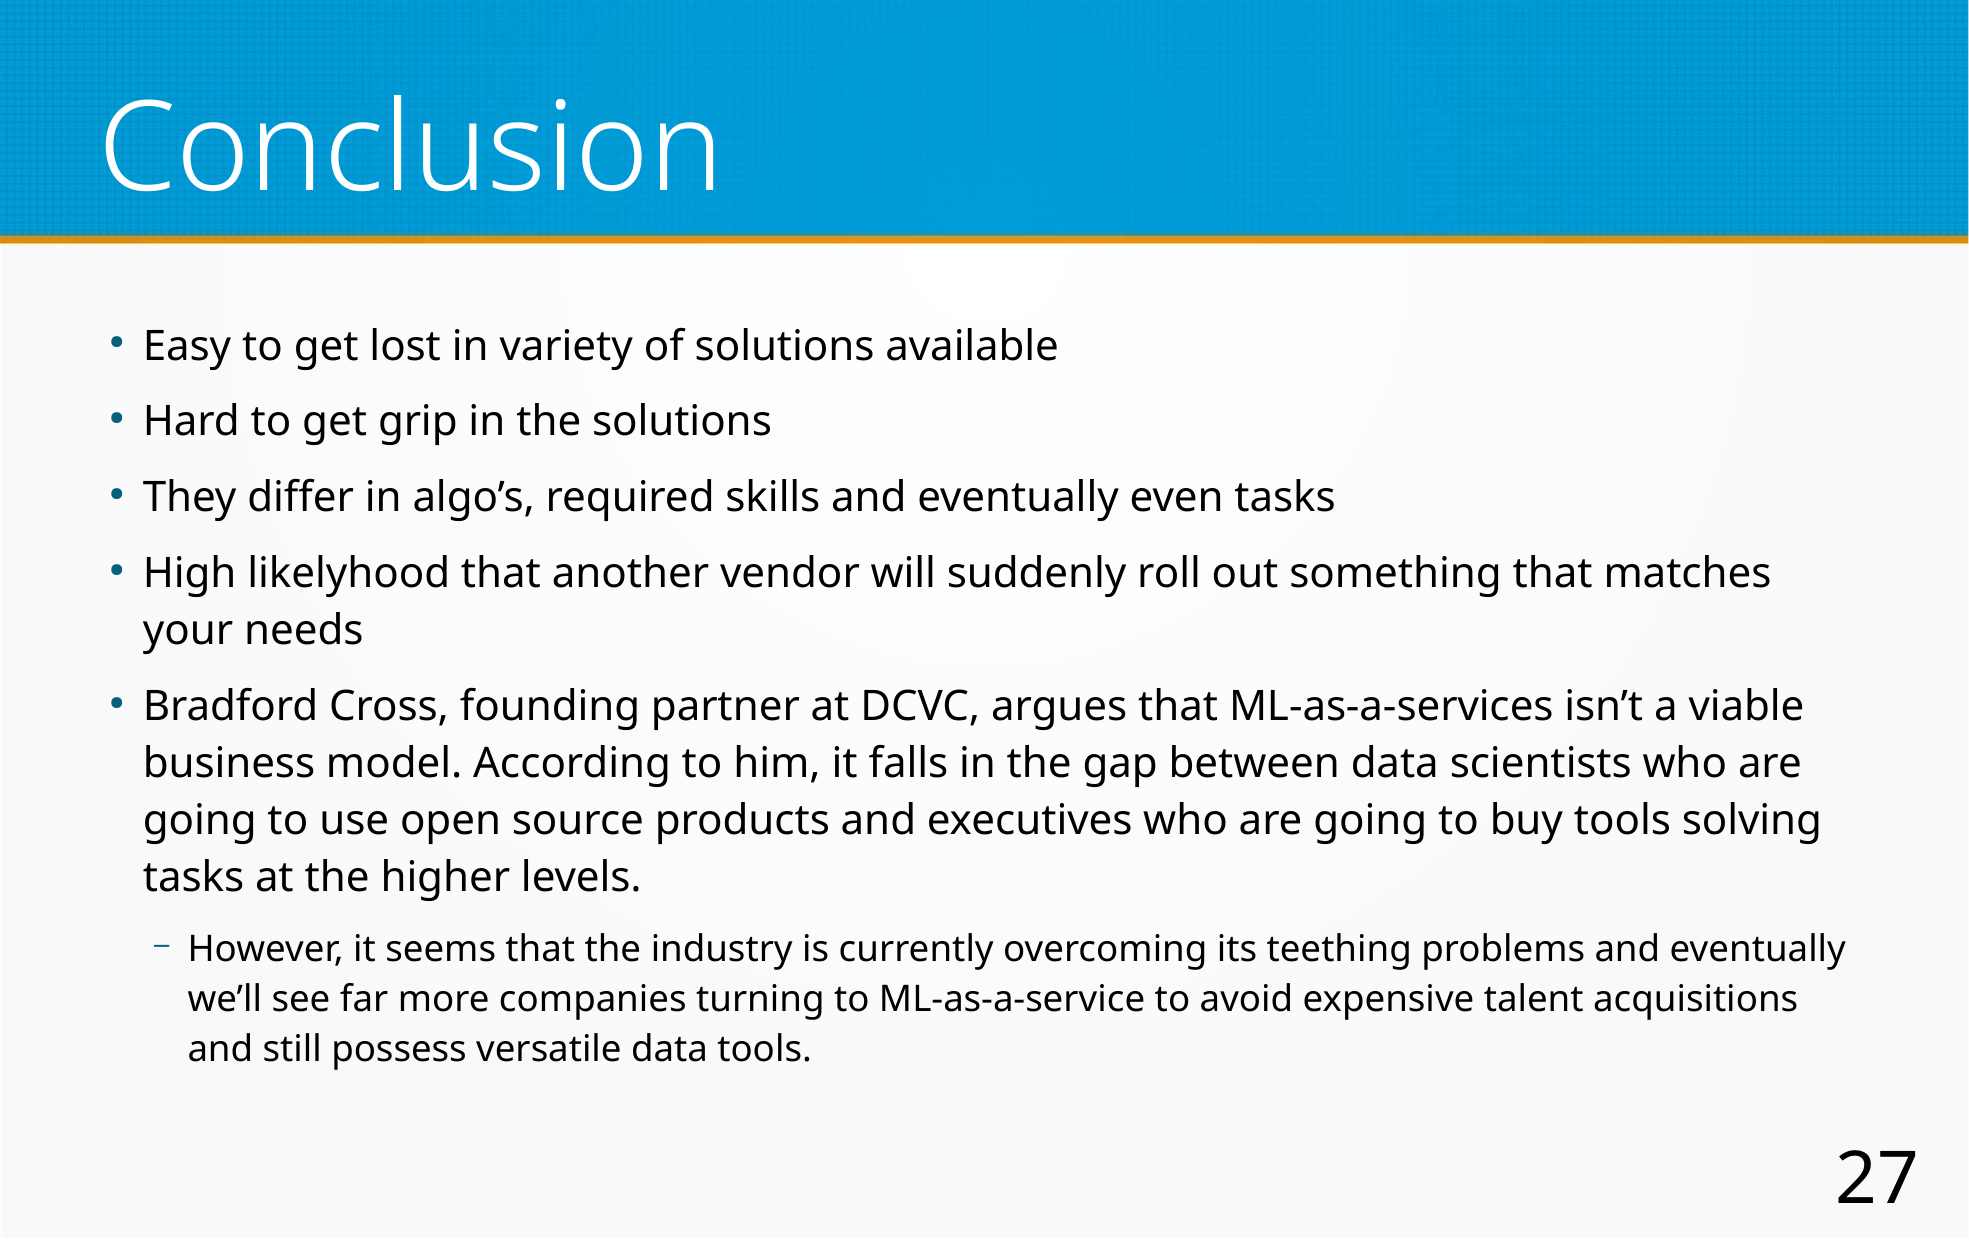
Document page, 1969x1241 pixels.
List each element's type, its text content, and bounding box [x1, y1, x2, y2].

text_box 27 [1830, 1127, 1966, 1224]
list Easy to get lost in variety of solutions available Hard to get grip in the solutions They differ in algo’s, required skills and eventually even tasks High likelyhood that another vendor will suddenly roll out something that matches your needs Bradford Cross, founding partner at DCVC, argues that ML-as-a-services isn’t a viable business model. According to him, it falls in the gap between data scientists who are going to use open source products and executives who are going to buy tools solving tasks at the higher levels. However, it seems that the industry is currently overcoming its teething problems and eventually we’ll see far more companies turning to ML-as-a-service to avoid expensive talent acquisitions and still possess versatile data tools. [98, 315, 1861, 1081]
title Conclusion [98, 19, 1870, 227]
picture [0, 233, 1969, 1241]
